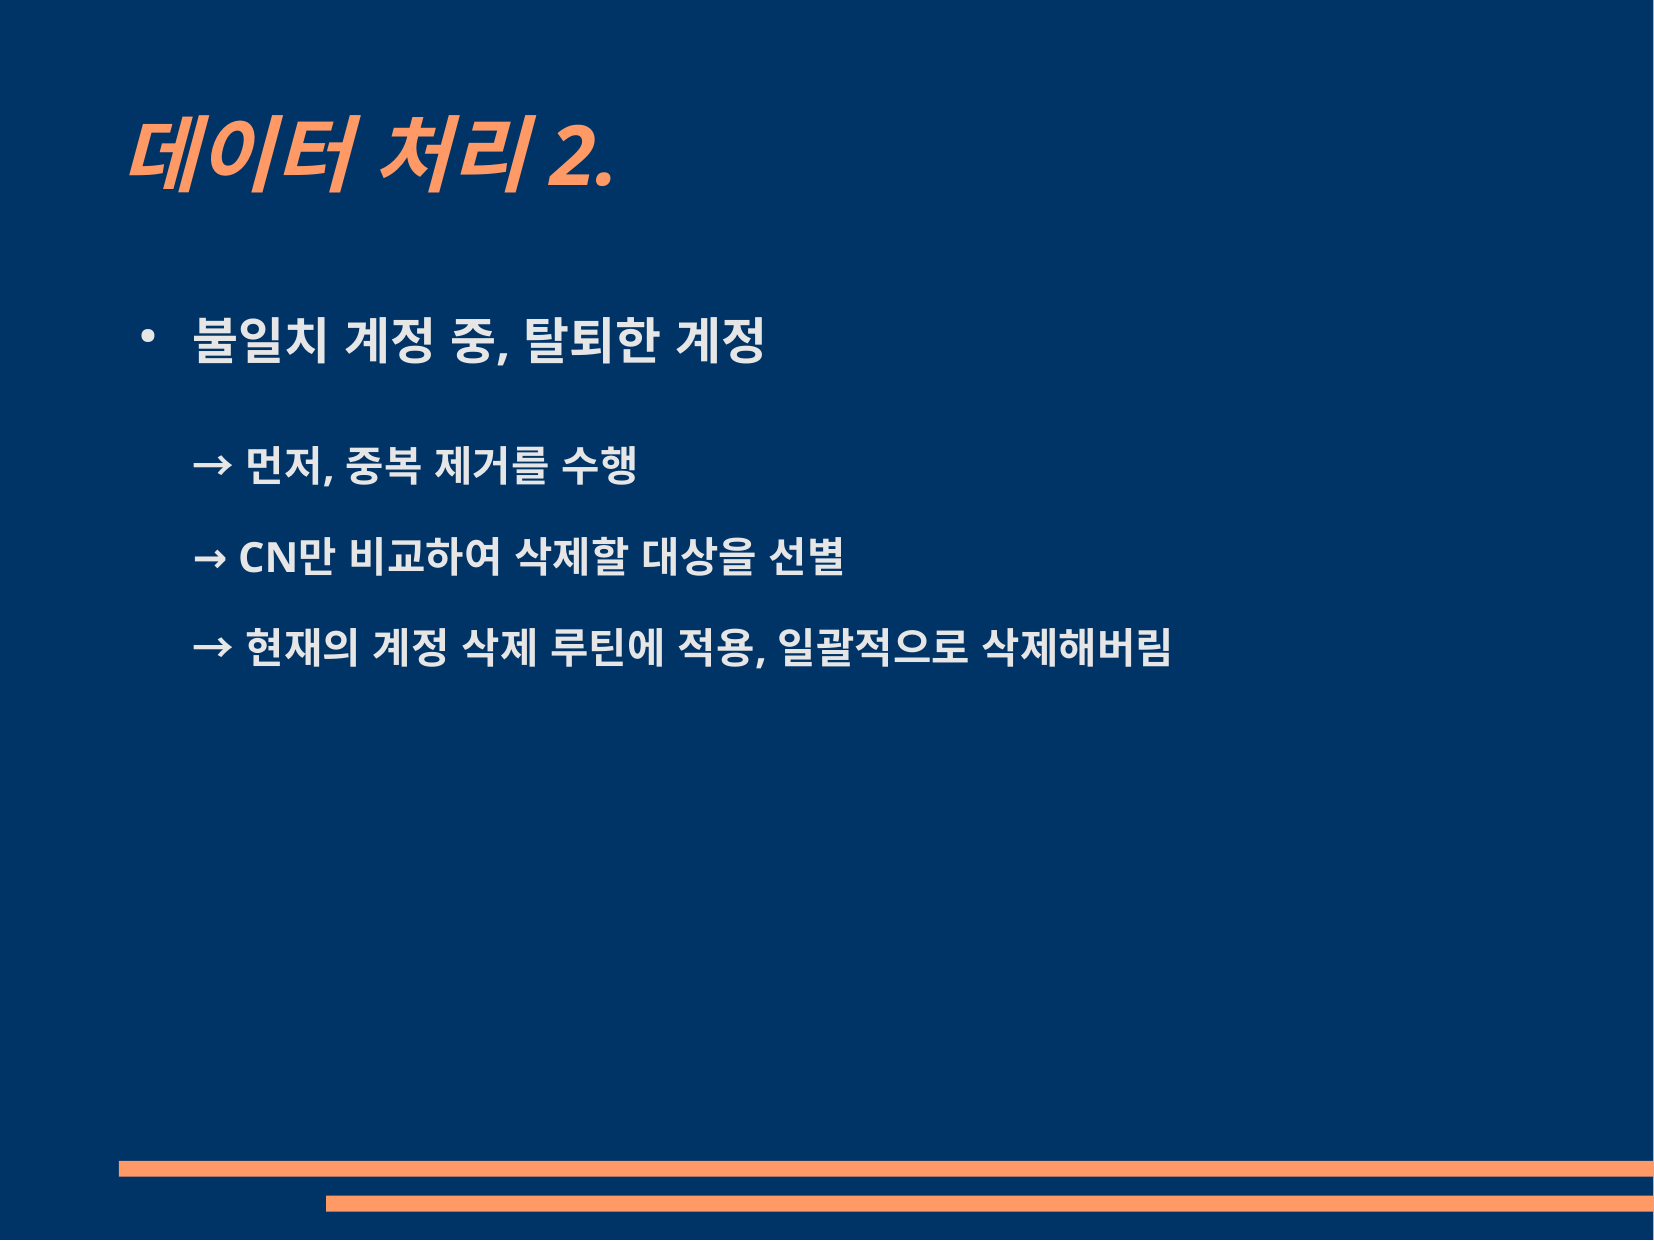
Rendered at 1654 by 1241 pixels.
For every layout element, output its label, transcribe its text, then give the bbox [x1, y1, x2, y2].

title 데이터 처리 2. [121, 46, 1534, 254]
list 불일치 계정 중, 탈퇴한 계정 → 먼저, 중복 제거를 수행 → CN만 비교하여 삭제할 대상을 선별 → 현재의 계정 삭제 루틴에 적용, 일괄적으로 삭제해버림 [121, 301, 1561, 1112]
